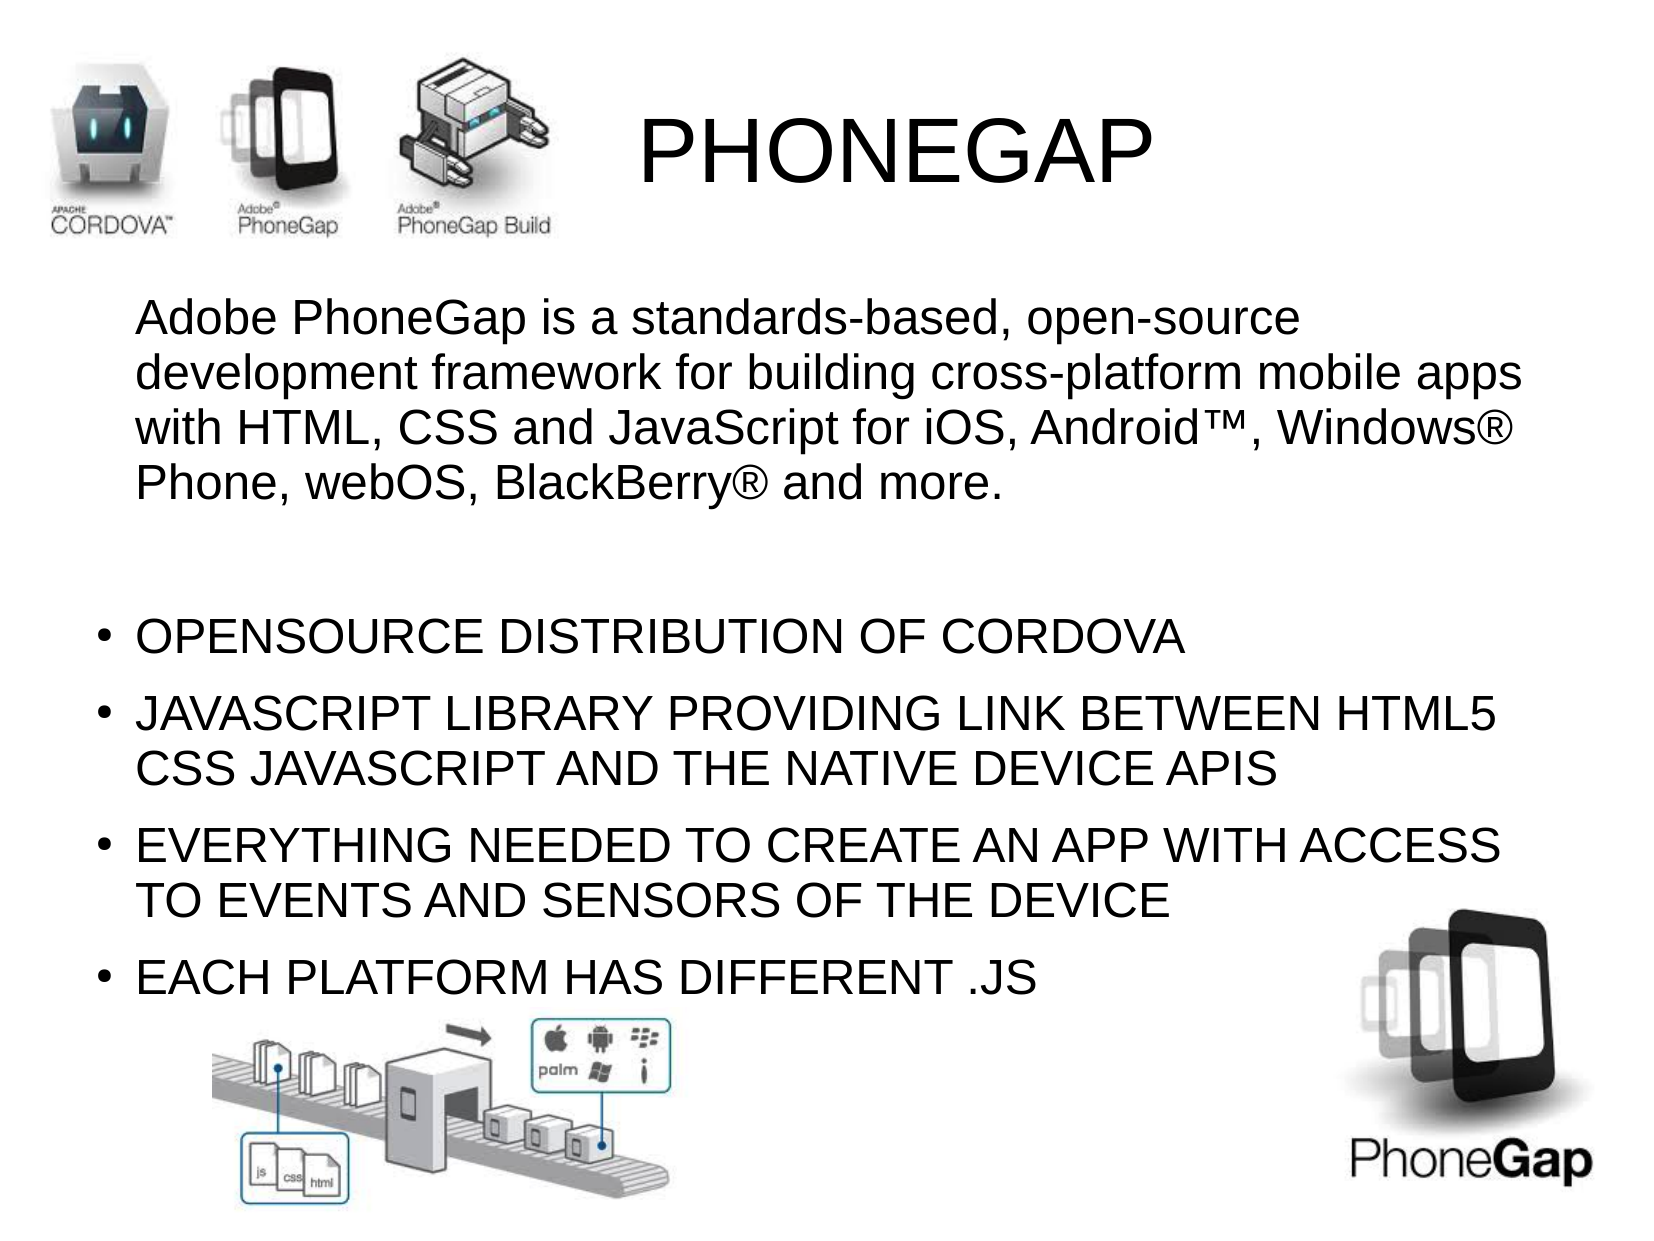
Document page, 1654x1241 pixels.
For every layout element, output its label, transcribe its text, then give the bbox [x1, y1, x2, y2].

picture [1311, 886, 1630, 1205]
picture [25, 26, 567, 272]
title PHONEGAP [567, 47, 1642, 255]
picture [212, 1007, 694, 1217]
list Adobe PhoneGap is a standards-based, open-source development framework for building cross-platform mobile apps with HTML, CSS and JavaScript for iOS, Android™, Windows® Phone, webOS, BlackBerry® and more. OPENSOURCE DISTRIBUTION OF CORDOVA JAVASCRIPT LIBRARY PROVIDING LINK BETWEEN HTML5 CSS JAVASCRIPT AND THE NATIVE DEVICE APIS EVERYTHING NEEDED TO CREATE AN APP WITH ACCESS TO EVENTS AND SENSORS OF THE DEVICE EACH PLATFORM HAS DIFFERENT .JS [82, 290, 1538, 1010]
